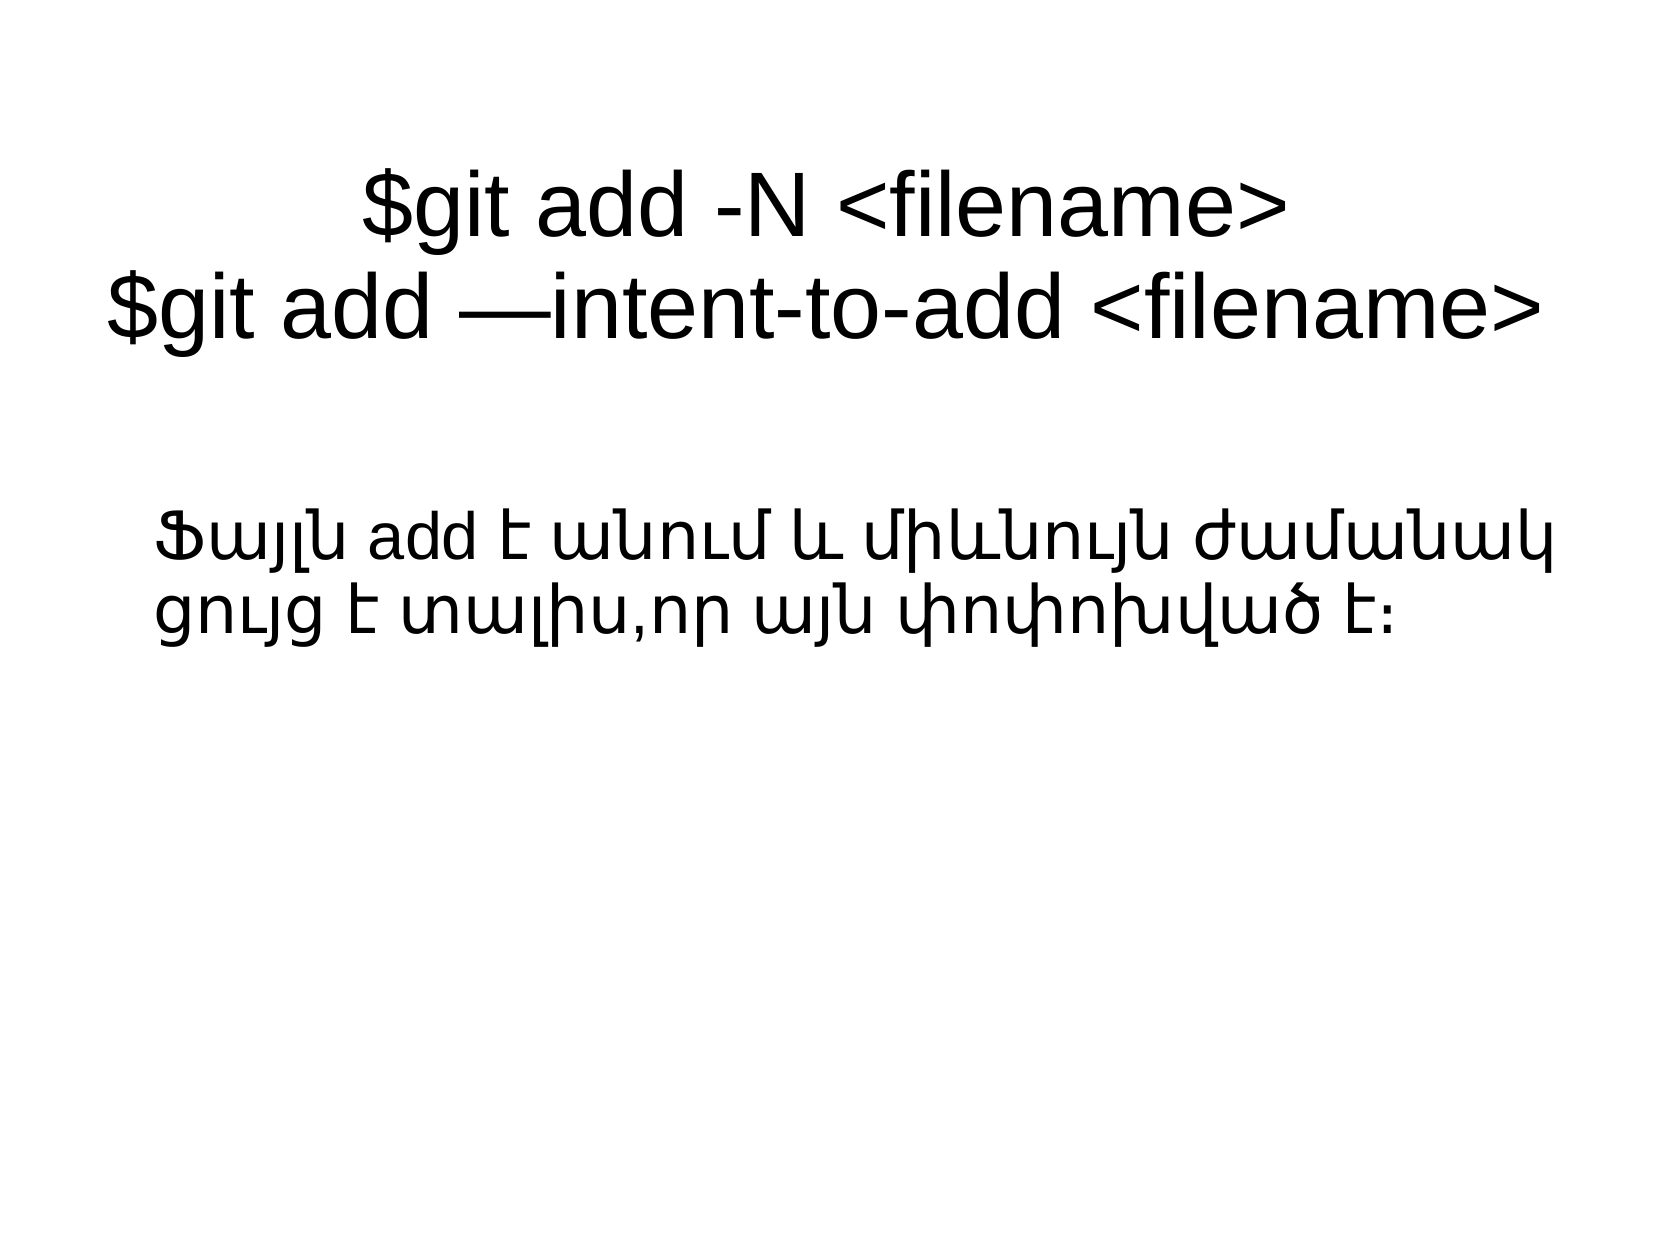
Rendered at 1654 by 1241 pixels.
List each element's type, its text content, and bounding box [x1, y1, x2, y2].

list Ֆայլն add է անում և միևնույն ժամանակ ցույց է տալիս,որ այն փոփոխված է։ [82, 290, 1571, 1010]
title $git add -N <filename> $git add —intent-to-add <filename> [82, 0, 1571, 290]
